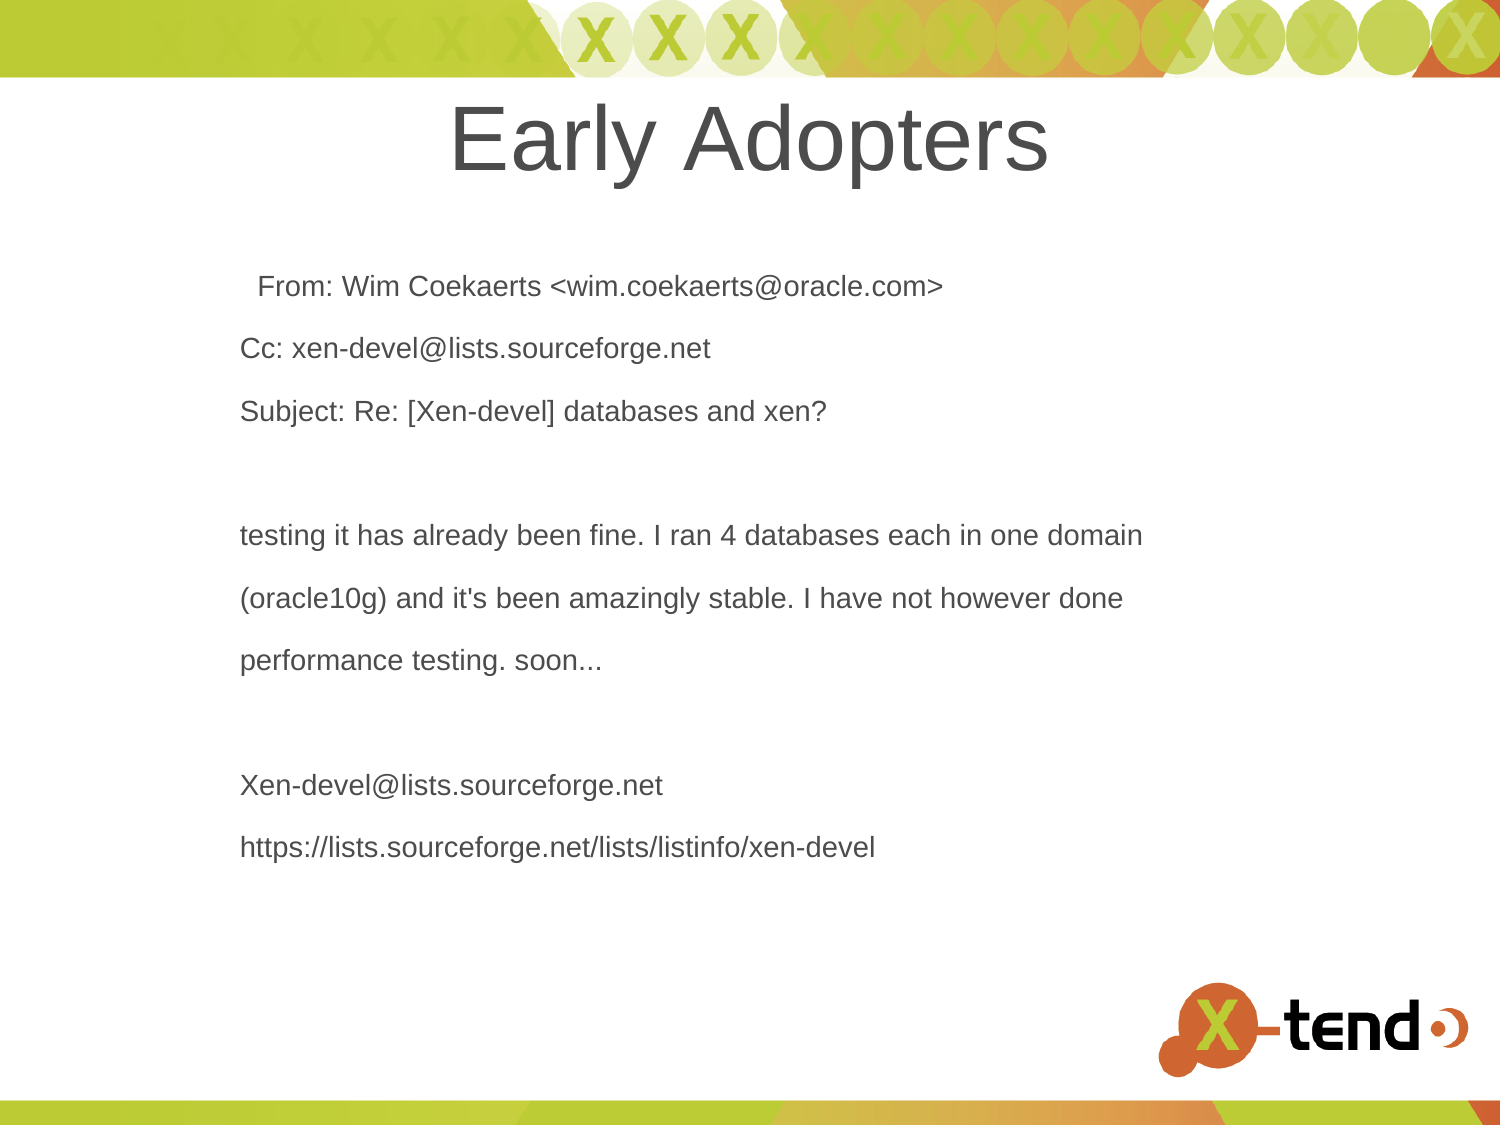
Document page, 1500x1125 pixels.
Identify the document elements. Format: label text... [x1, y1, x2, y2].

list From: Wim Coekaerts <wim.coekaerts@oracle.com> Cc: xen-devel@lists.sourceforge.net Subject: Re: [Xen-devel] databases and xen? testing it has already been fine. I ran 4 databases each in one domain (oracle10g) and it's been amazingly stable. I have not however done performance testing. soon... Xen-devel@lists.sourceforge.net https://lists.sourceforge.net/lists/listinfo/xen-devel [225, 262, 1476, 1116]
picture [0, 0, 1500, 1125]
title Early Adopters [75, 37, 1425, 241]
